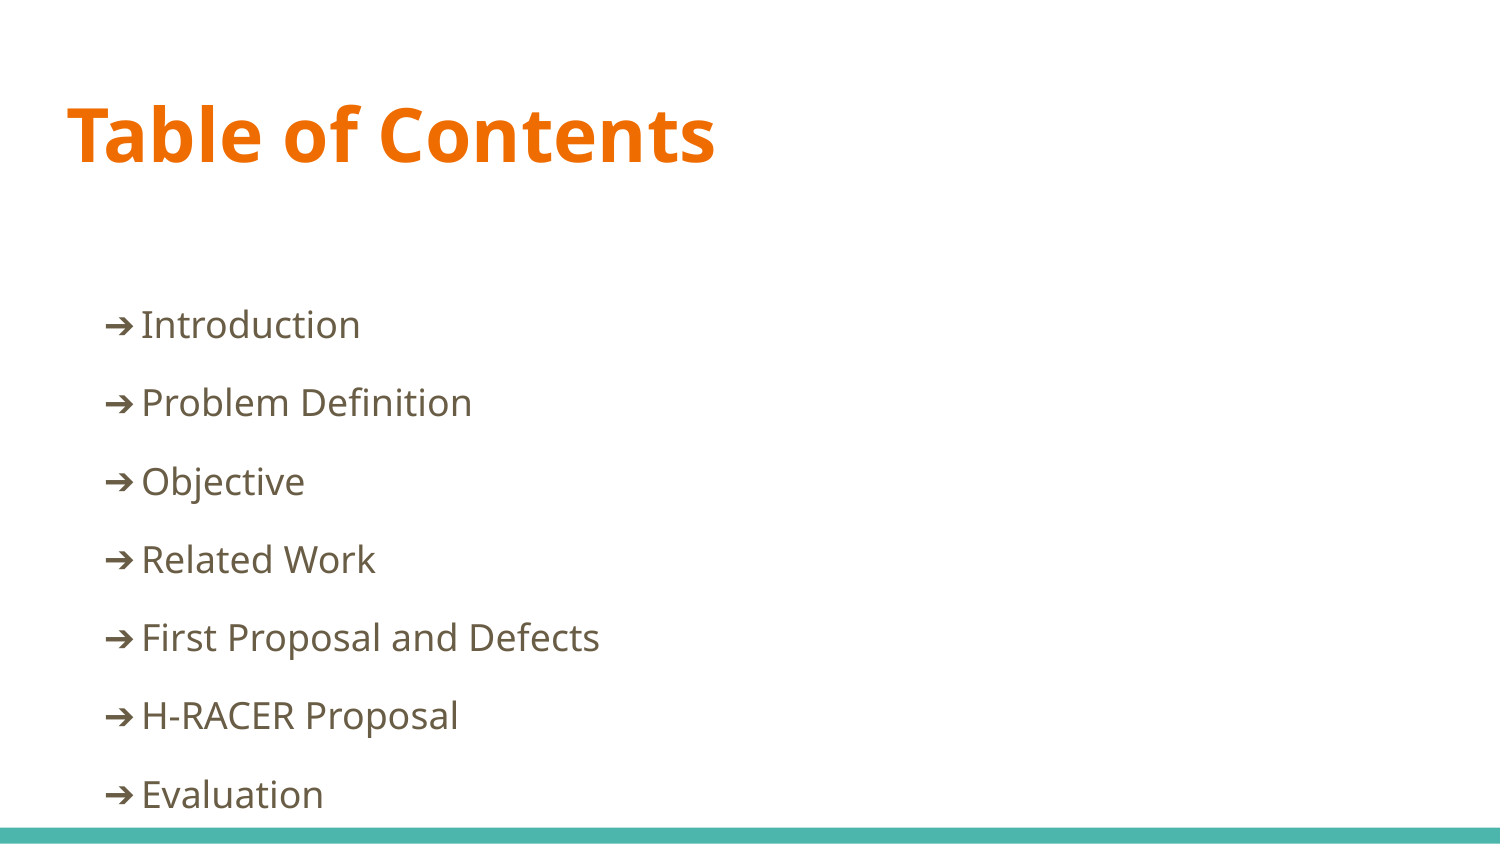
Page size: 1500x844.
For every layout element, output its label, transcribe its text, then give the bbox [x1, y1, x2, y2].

title Table of Contents [51, 72, 1449, 189]
list Introduction Problem Definition Objective Related Work First Proposal and Defects H-RACER Proposal Evaluation Conclusion [51, 207, 1449, 750]
